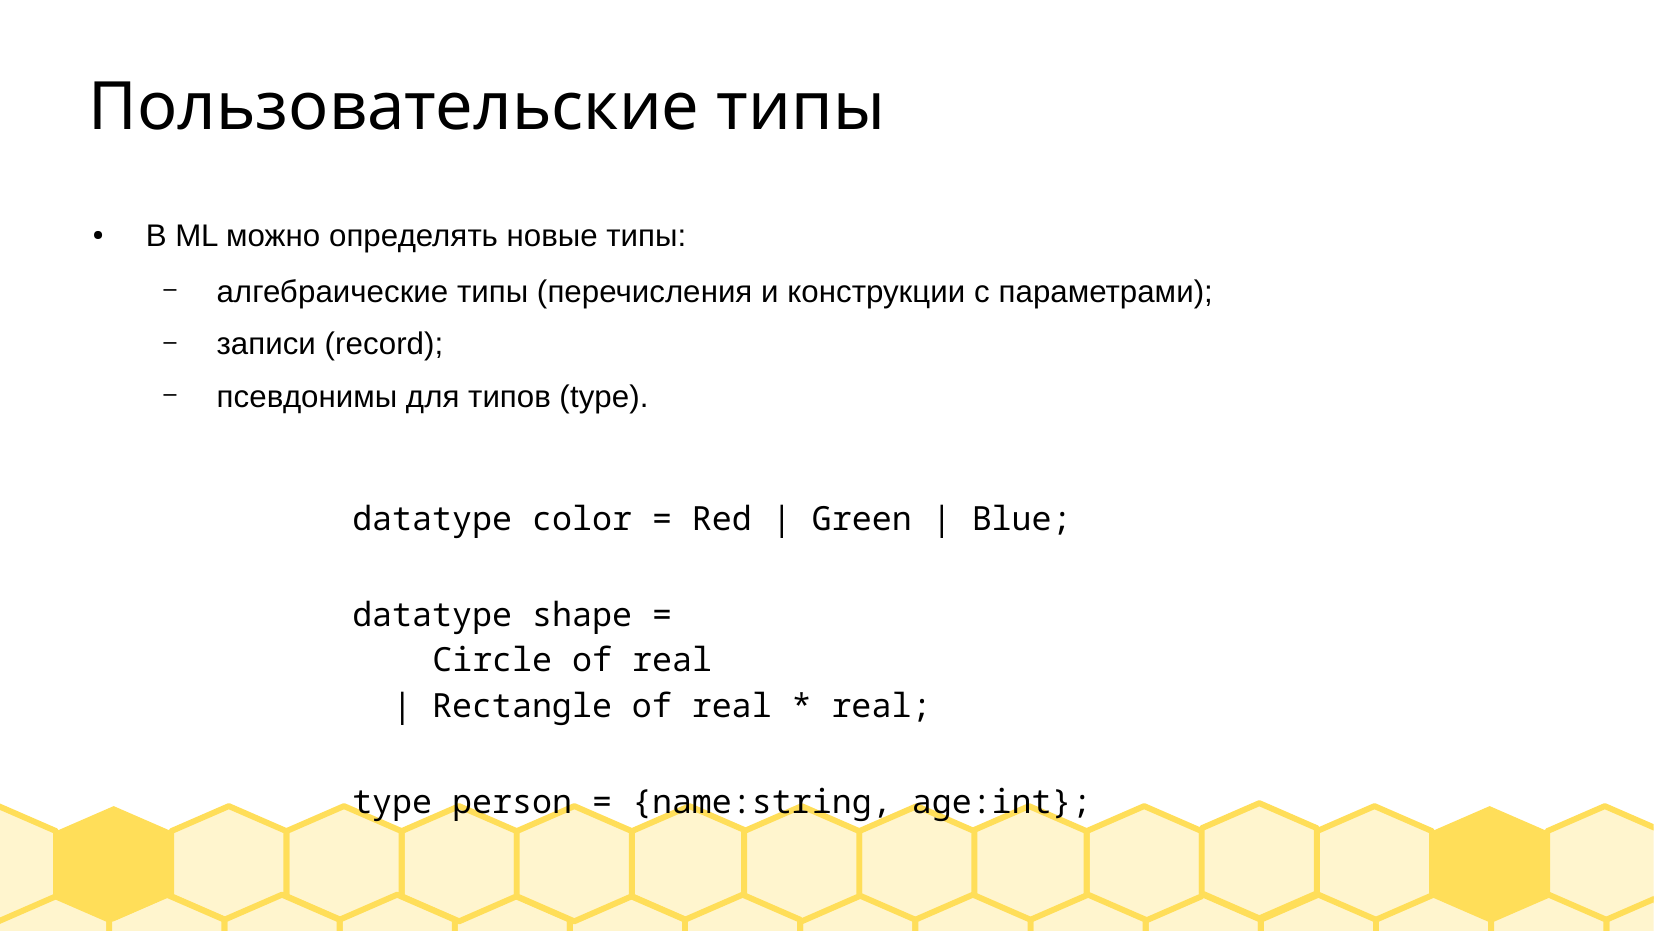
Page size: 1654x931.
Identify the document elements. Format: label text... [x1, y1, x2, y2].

list В ML можно определять новые типы: алгебраические типы (перечисления и конструкции с параметрами); записи (record); псевдонимы для типов (type). [75, 218, 1552, 751]
text_box datatype color = Red | Green | Blue; datatype shape = Circle of real | Rectangle of real * real; type person = {name:string, age:int}; [337, 487, 1576, 782]
title Пользовательские типы [88, 29, 1565, 178]
